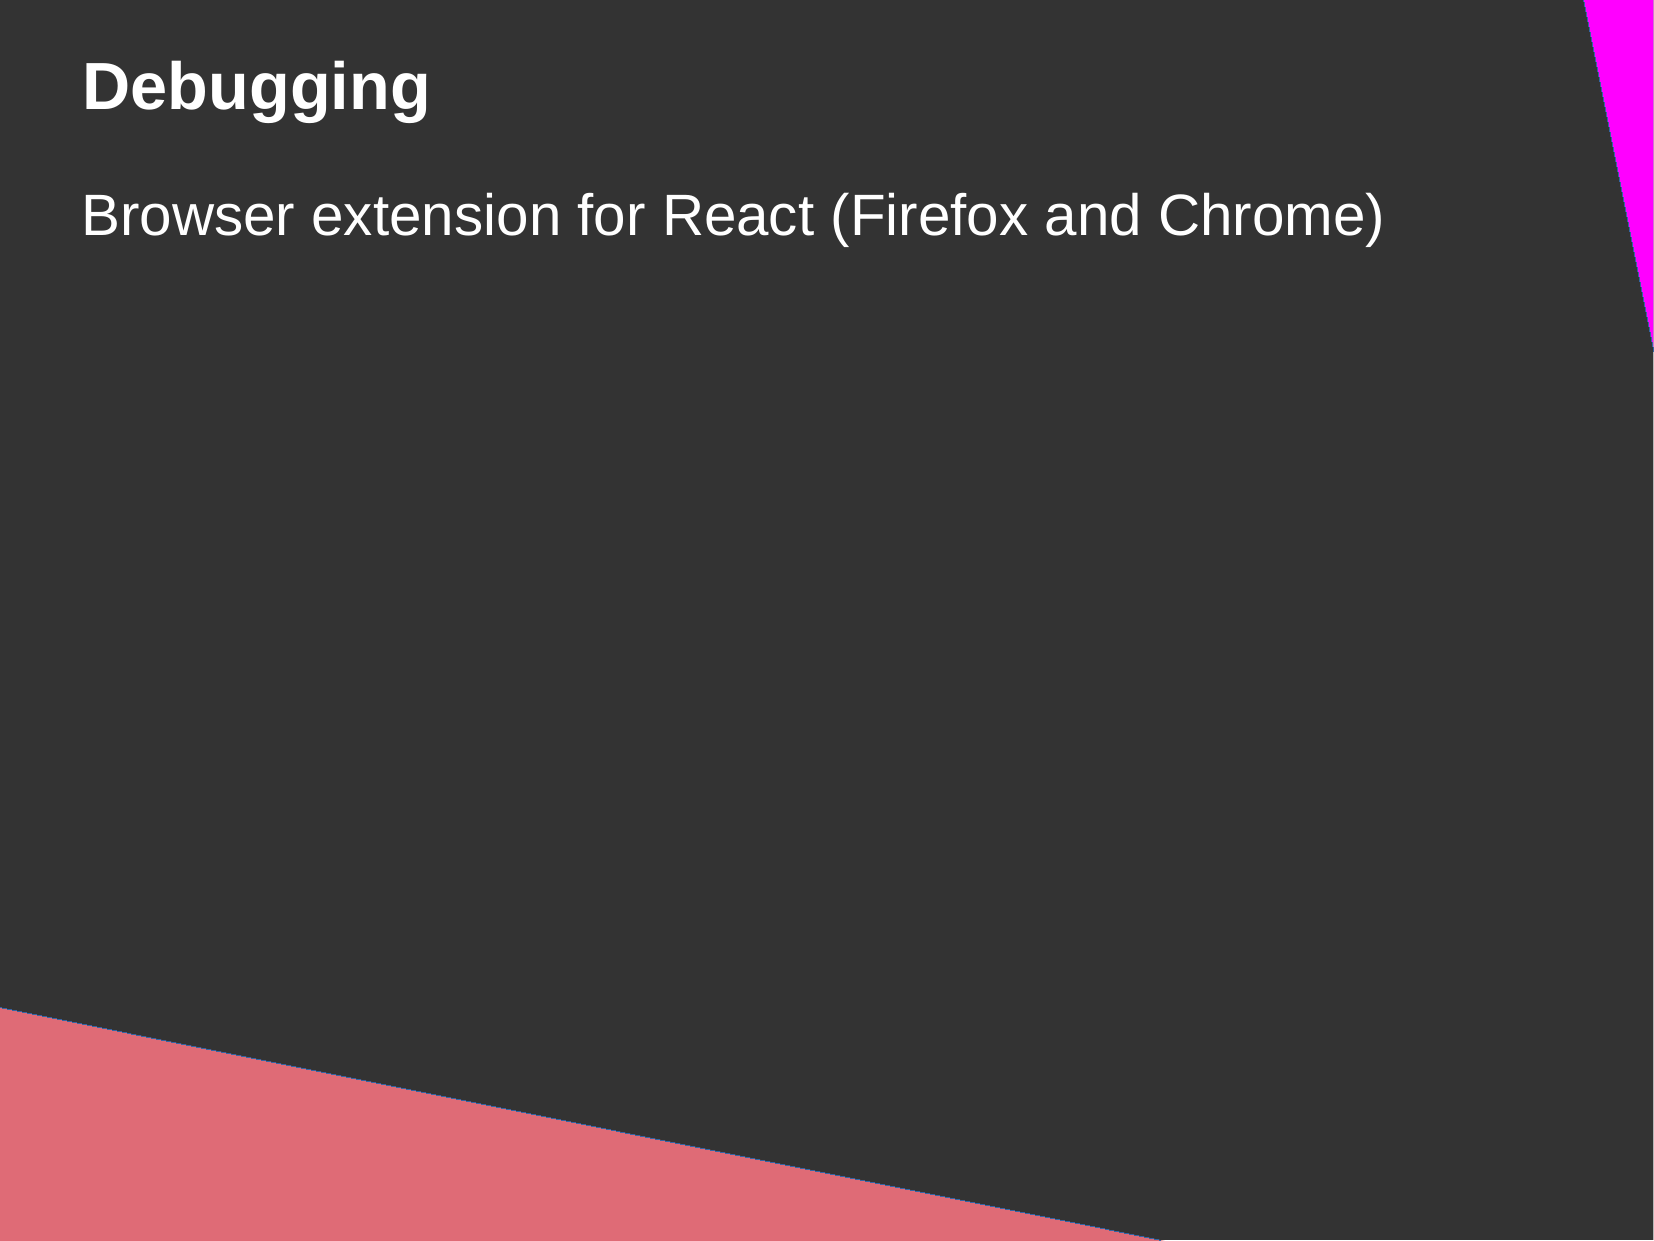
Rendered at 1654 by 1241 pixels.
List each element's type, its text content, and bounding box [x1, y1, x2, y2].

text_box [1583, 0, 1654, 352]
text_box [0, 1007, 1165, 1241]
title Browser extension for React (Firefox and Chrome) [81, 182, 1570, 836]
title Debugging [82, 49, 1201, 182]
